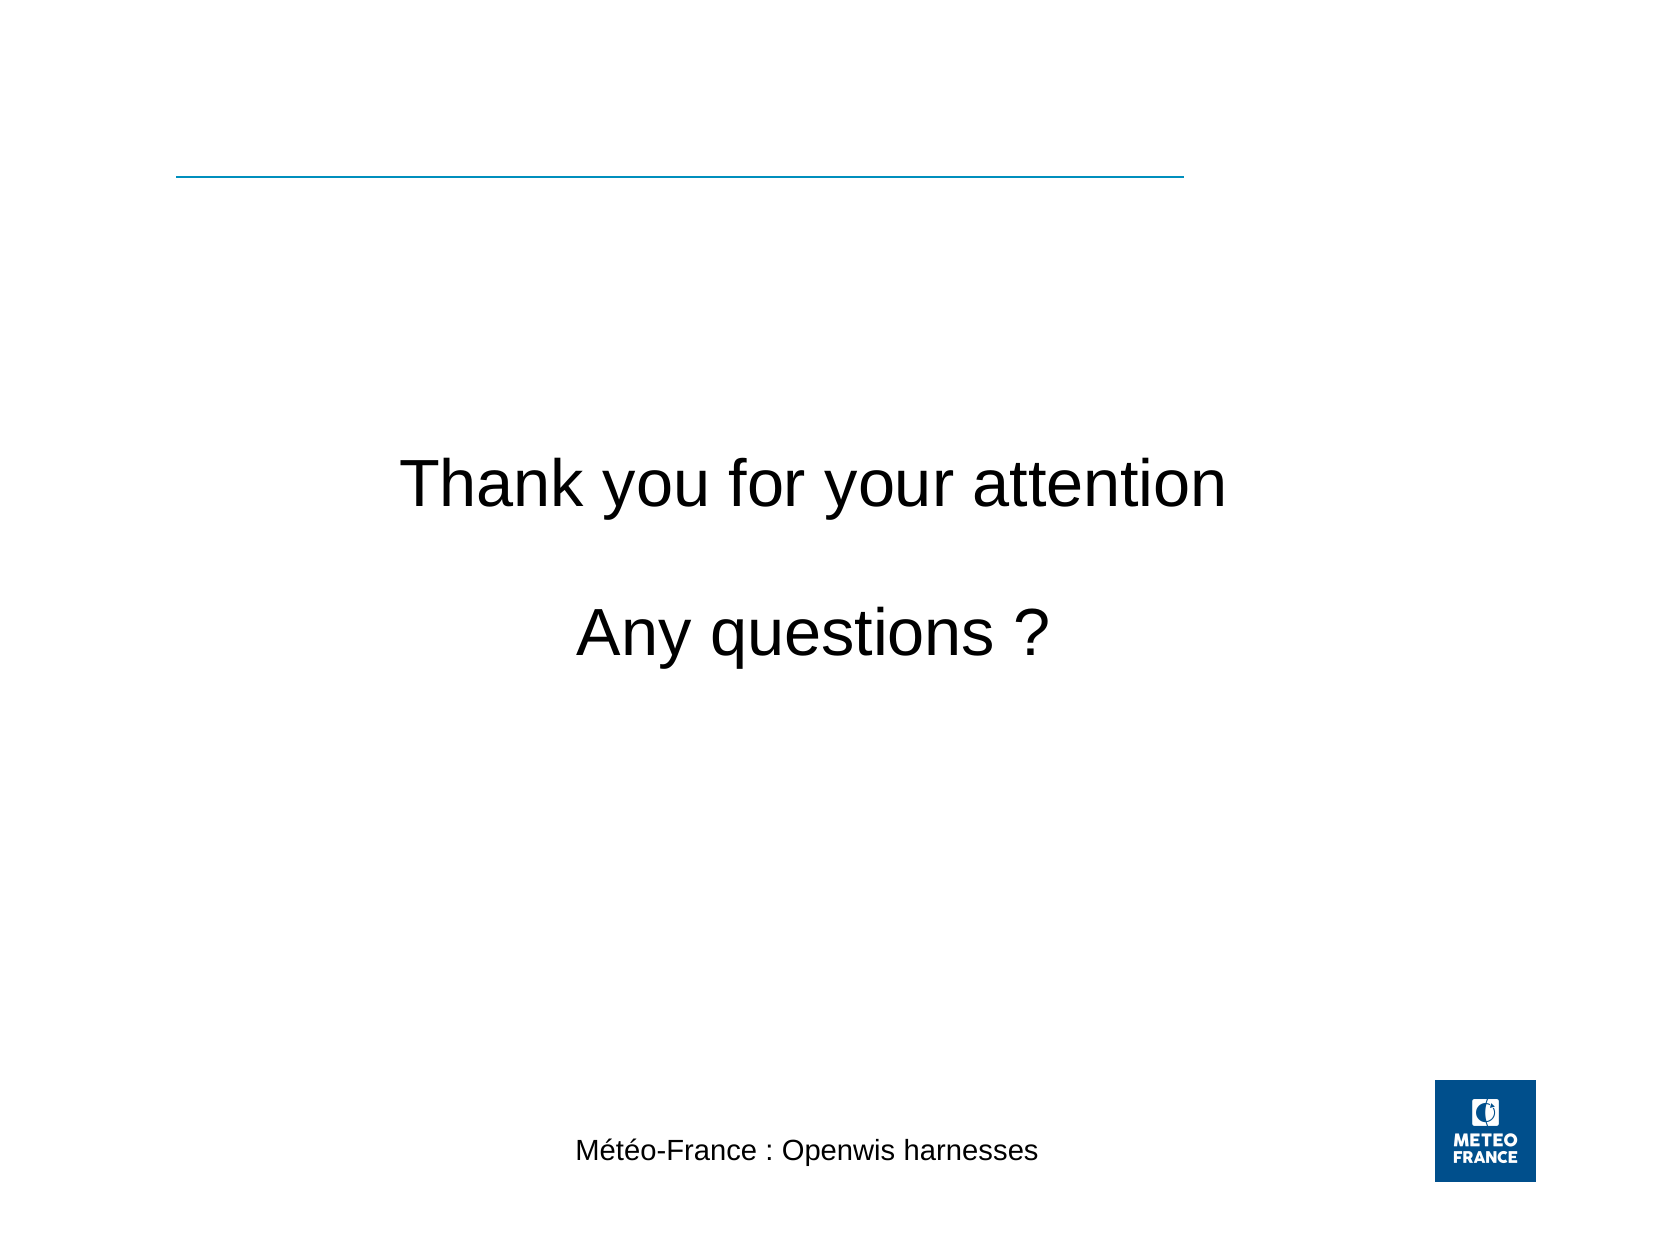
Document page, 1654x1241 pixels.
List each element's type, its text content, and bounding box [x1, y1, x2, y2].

subtitle Thank you for your attention Any questions ? [74, 197, 1554, 919]
picture [1435, 1080, 1536, 1182]
